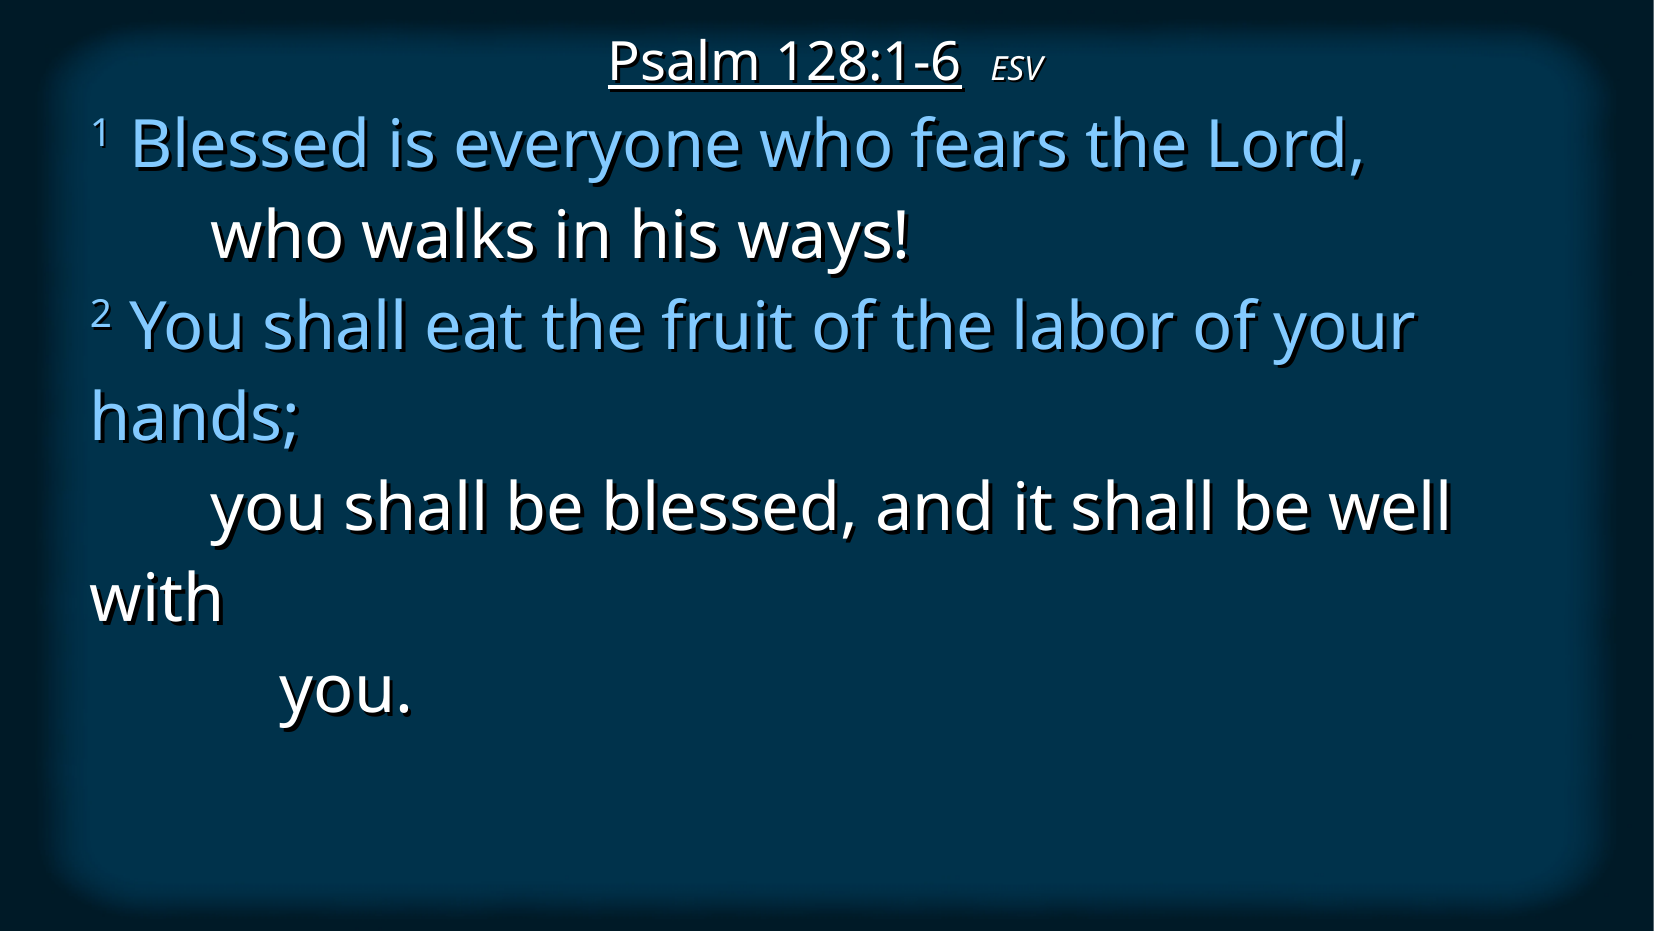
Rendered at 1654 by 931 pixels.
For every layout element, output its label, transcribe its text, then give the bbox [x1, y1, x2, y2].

picture [0, 0, 1654, 931]
text_box Psalm 128:1-6 ESV 1 Blessed is everyone who fears the Lord, who walks in his ways! 2 You shall eat the fruit of the labor of your hands; you shall be blessed, and it shall be well with you. [75, 15, 1576, 546]
